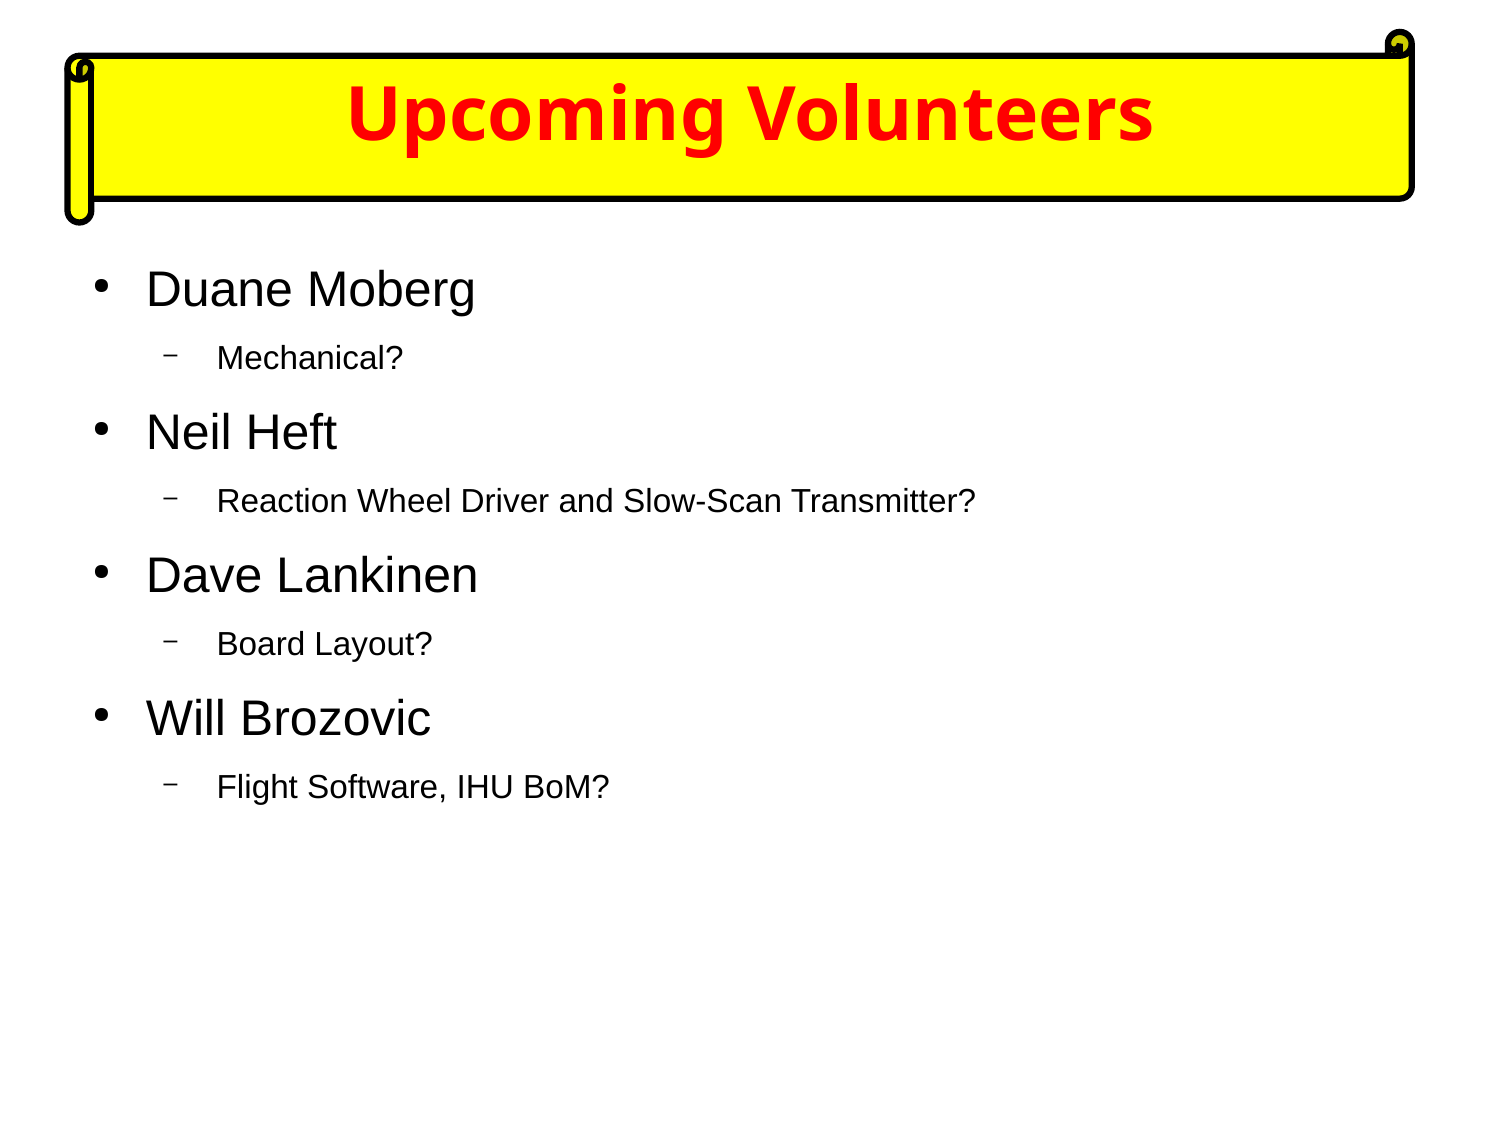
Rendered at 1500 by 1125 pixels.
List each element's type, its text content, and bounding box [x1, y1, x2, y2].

text_box [72, 31, 1412, 58]
list Duane Moberg Mechanical? Neil Heft Reaction Wheel Driver and Slow-Scan Transmitter? Dave Lankinen Board Layout? Will Brozovic Flight Software, IHU BoM? [75, 263, 1425, 916]
text_box Upcoming Volunteers [0, 58, 1500, 164]
text_box [67, 164, 1412, 223]
